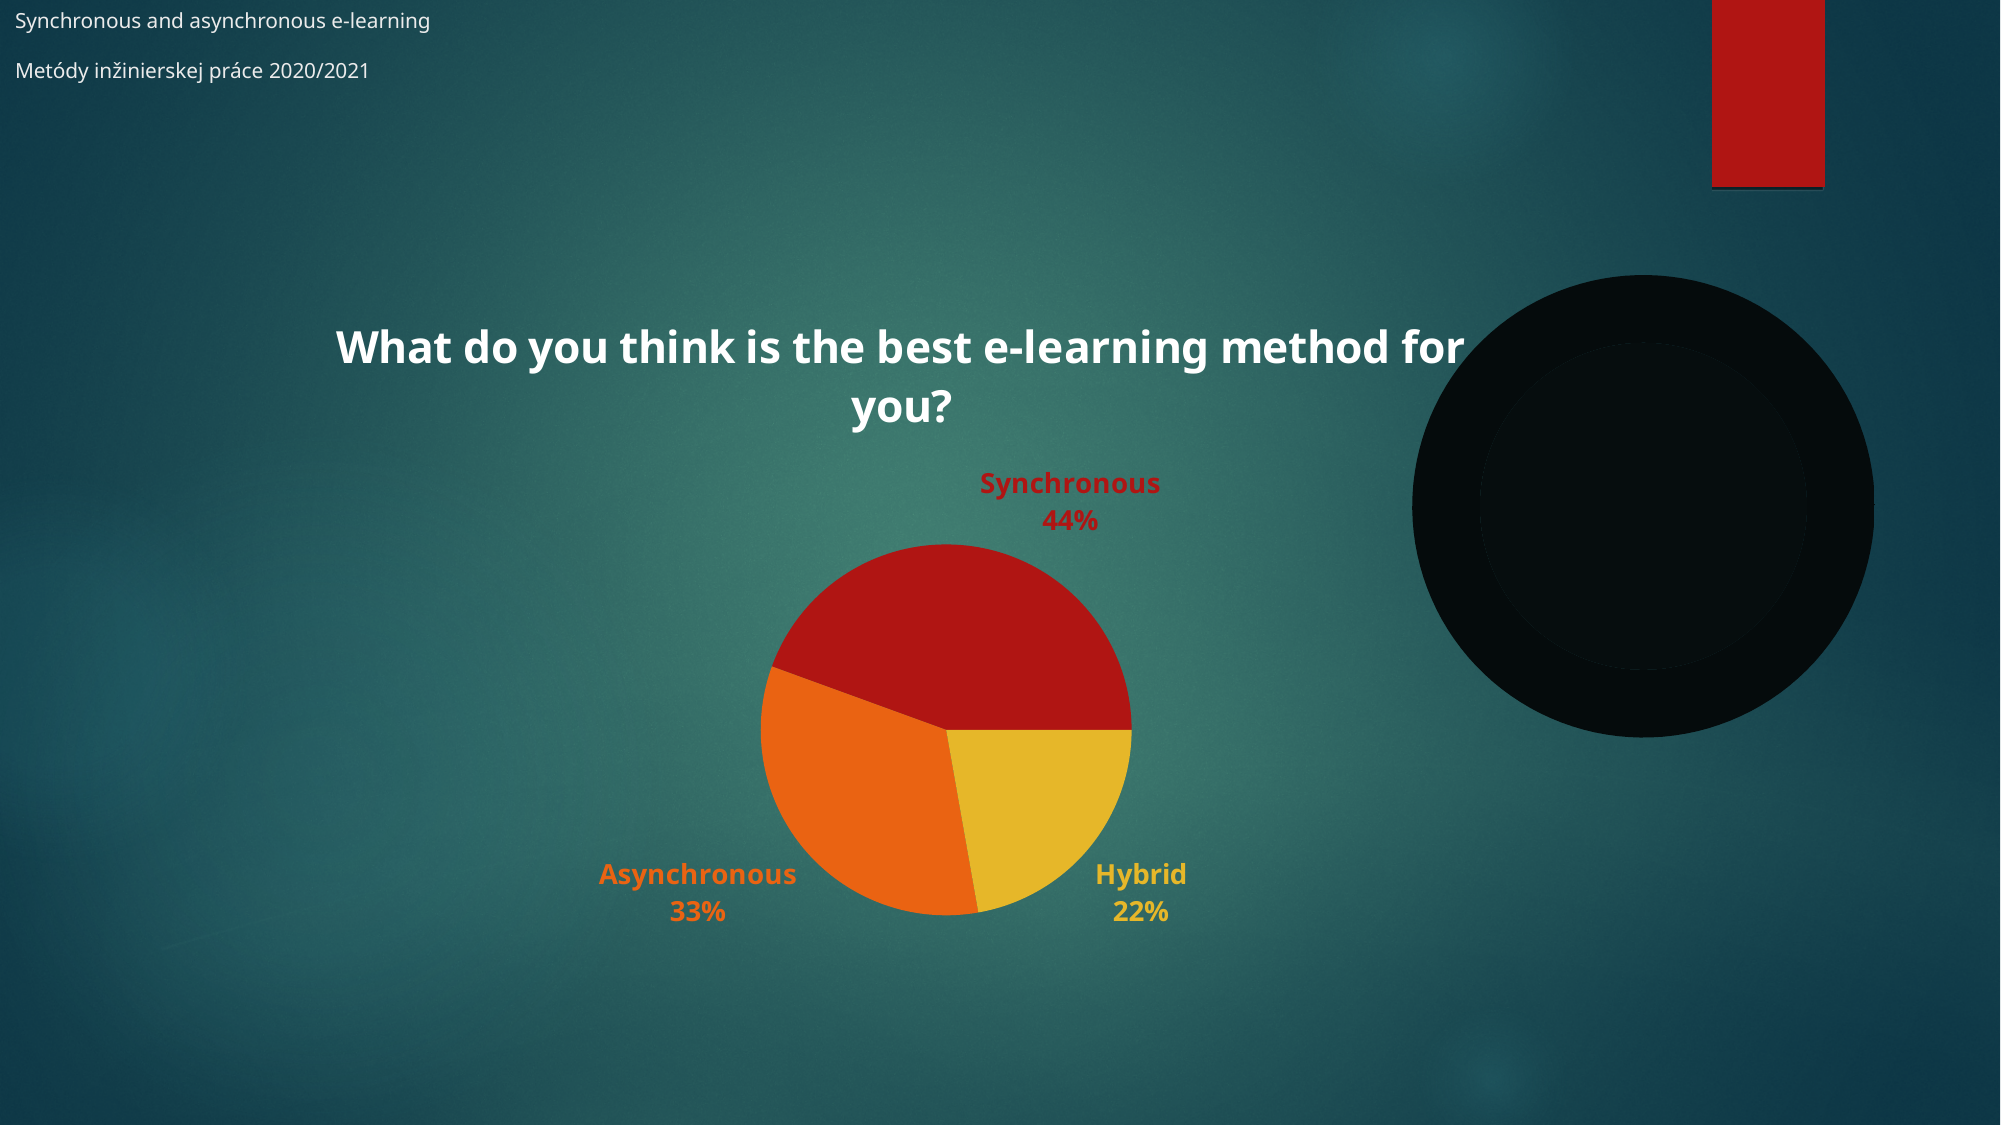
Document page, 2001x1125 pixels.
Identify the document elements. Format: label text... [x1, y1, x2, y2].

chart [167, 281, 1636, 970]
text_box Synchronous and asynchronous e-learning Metódy inžinierskej práce 2020/2021 [0, 0, 496, 88]
